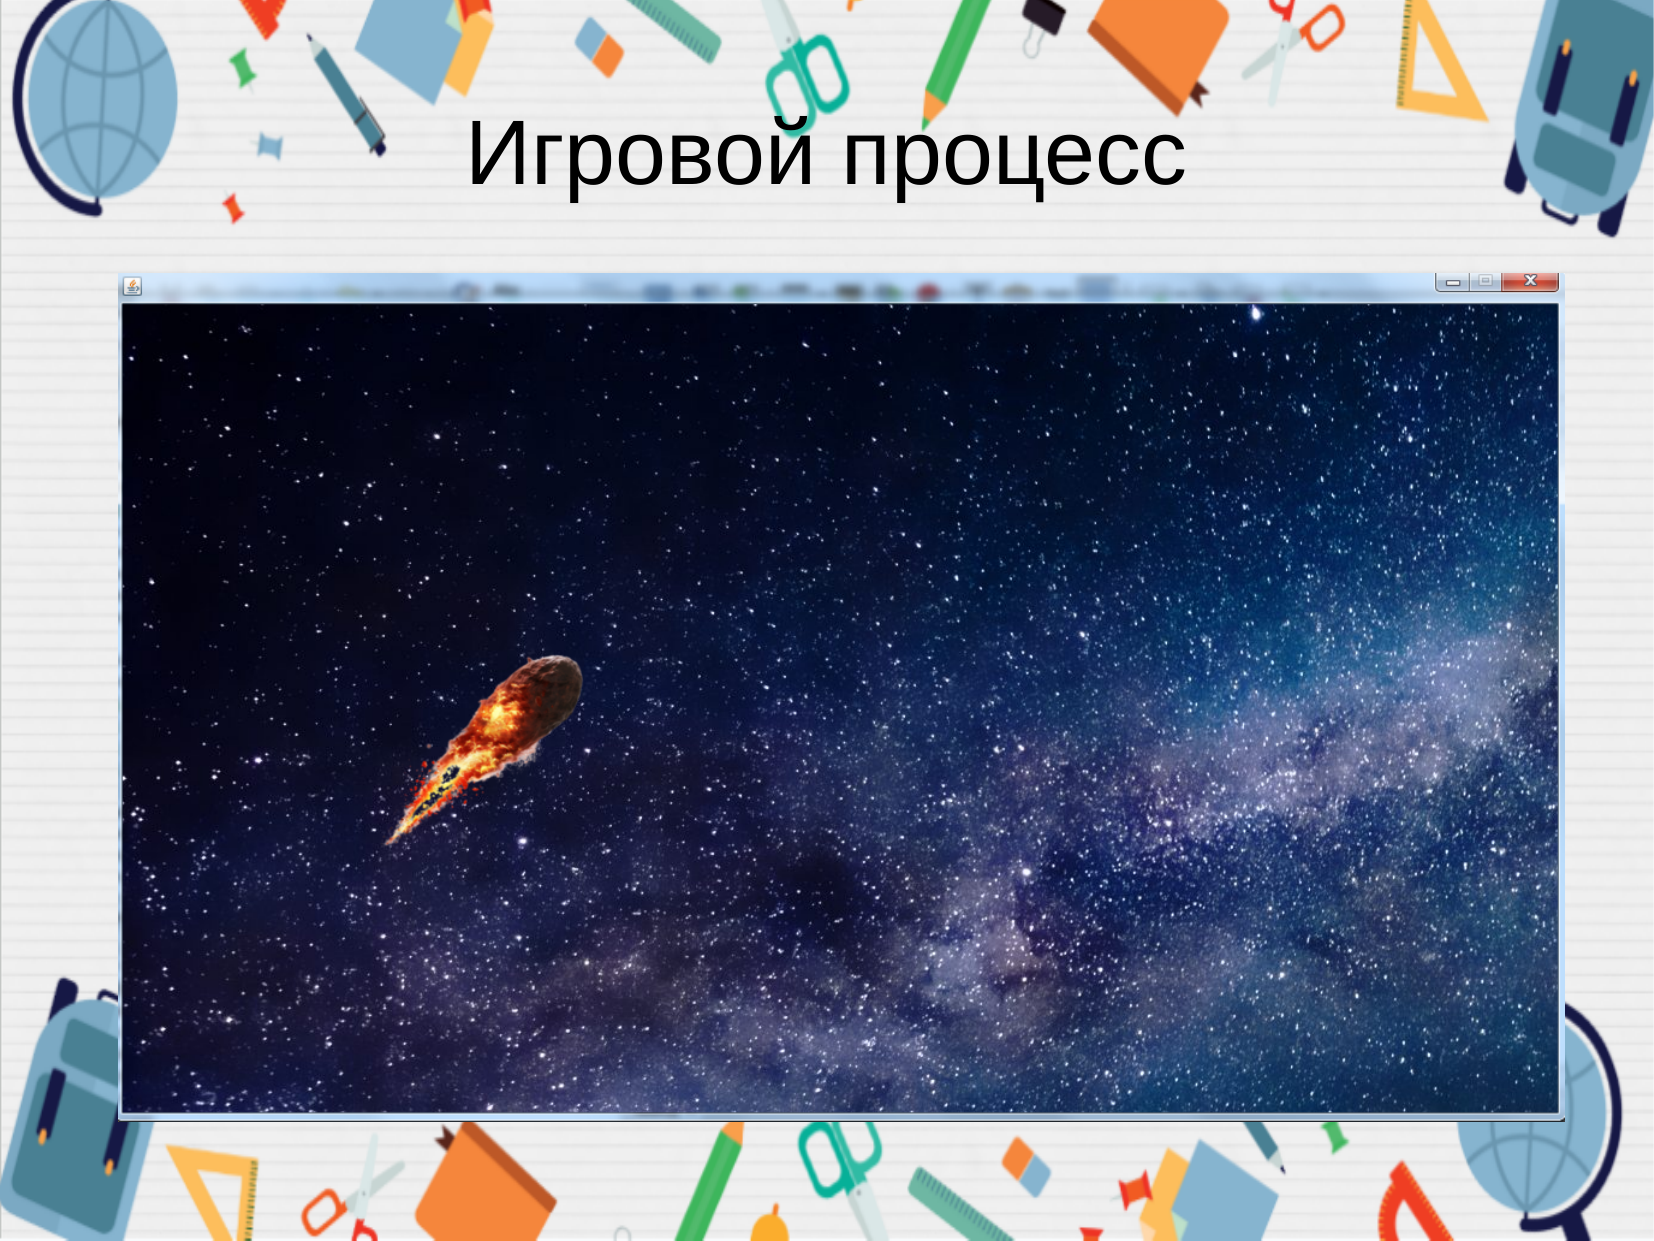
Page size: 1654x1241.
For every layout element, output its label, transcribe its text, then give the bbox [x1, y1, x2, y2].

title Игровой процесс [82, 49, 1571, 257]
picture [0, 0, 1654, 1241]
